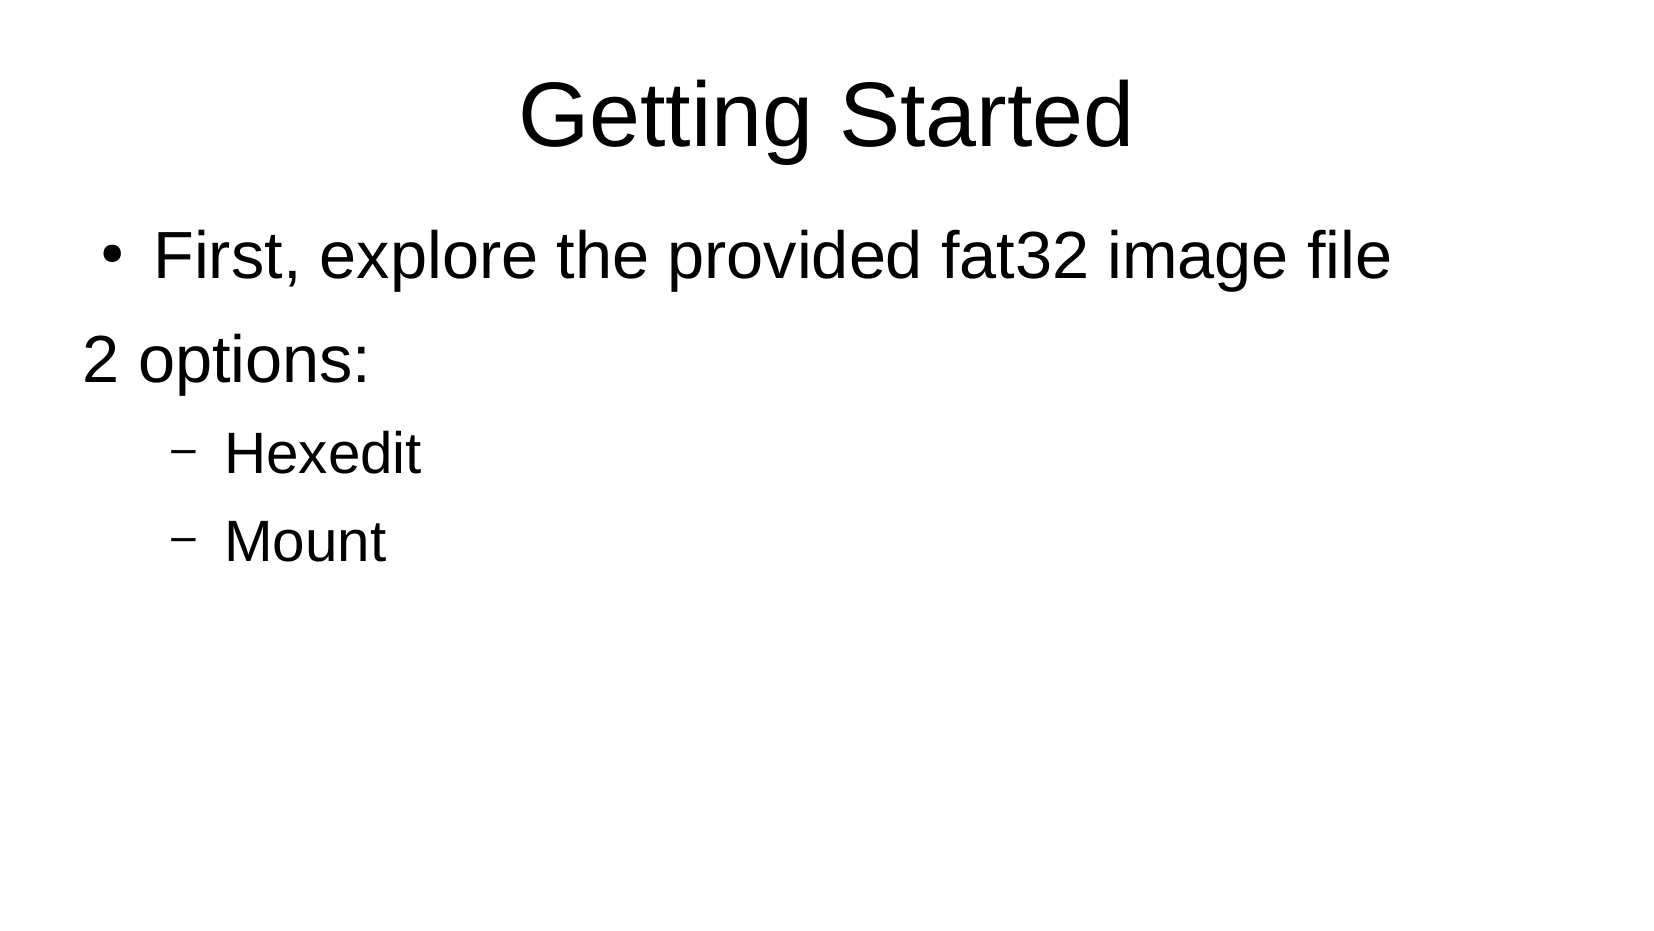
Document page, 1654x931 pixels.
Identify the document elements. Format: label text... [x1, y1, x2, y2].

title Getting Started [82, 37, 1571, 193]
list First, explore the provided fat32 image file 2 options: Hexedit Mount [82, 217, 1571, 758]
